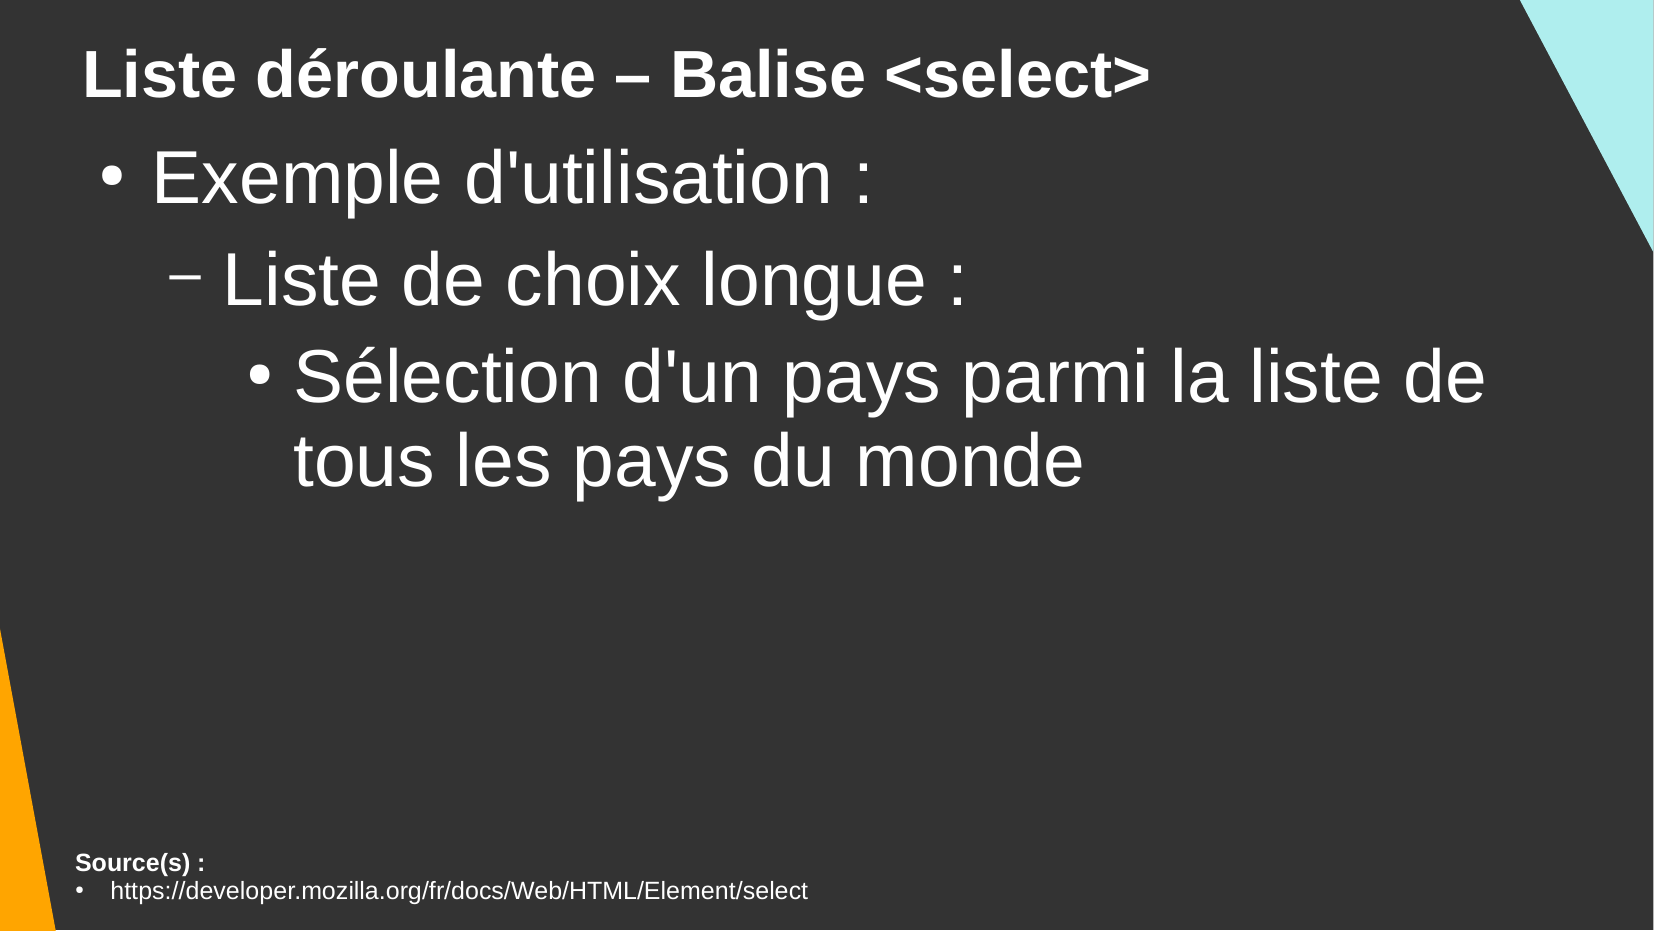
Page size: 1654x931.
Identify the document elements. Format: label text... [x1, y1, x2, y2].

text_box Source(s) : https://developer.mozilla.org/fr/docs/Web/HTML/Element/select [60, 841, 1546, 913]
text_box [0, 628, 56, 931]
list Exemple d'utilisation : Liste de choix longue : Sélection d'un pays parmi la liste de tous les pays du monde [80, 135, 1642, 798]
text_box [1519, 0, 1654, 254]
title Liste déroulante – Balise <select> [82, 37, 1571, 115]
